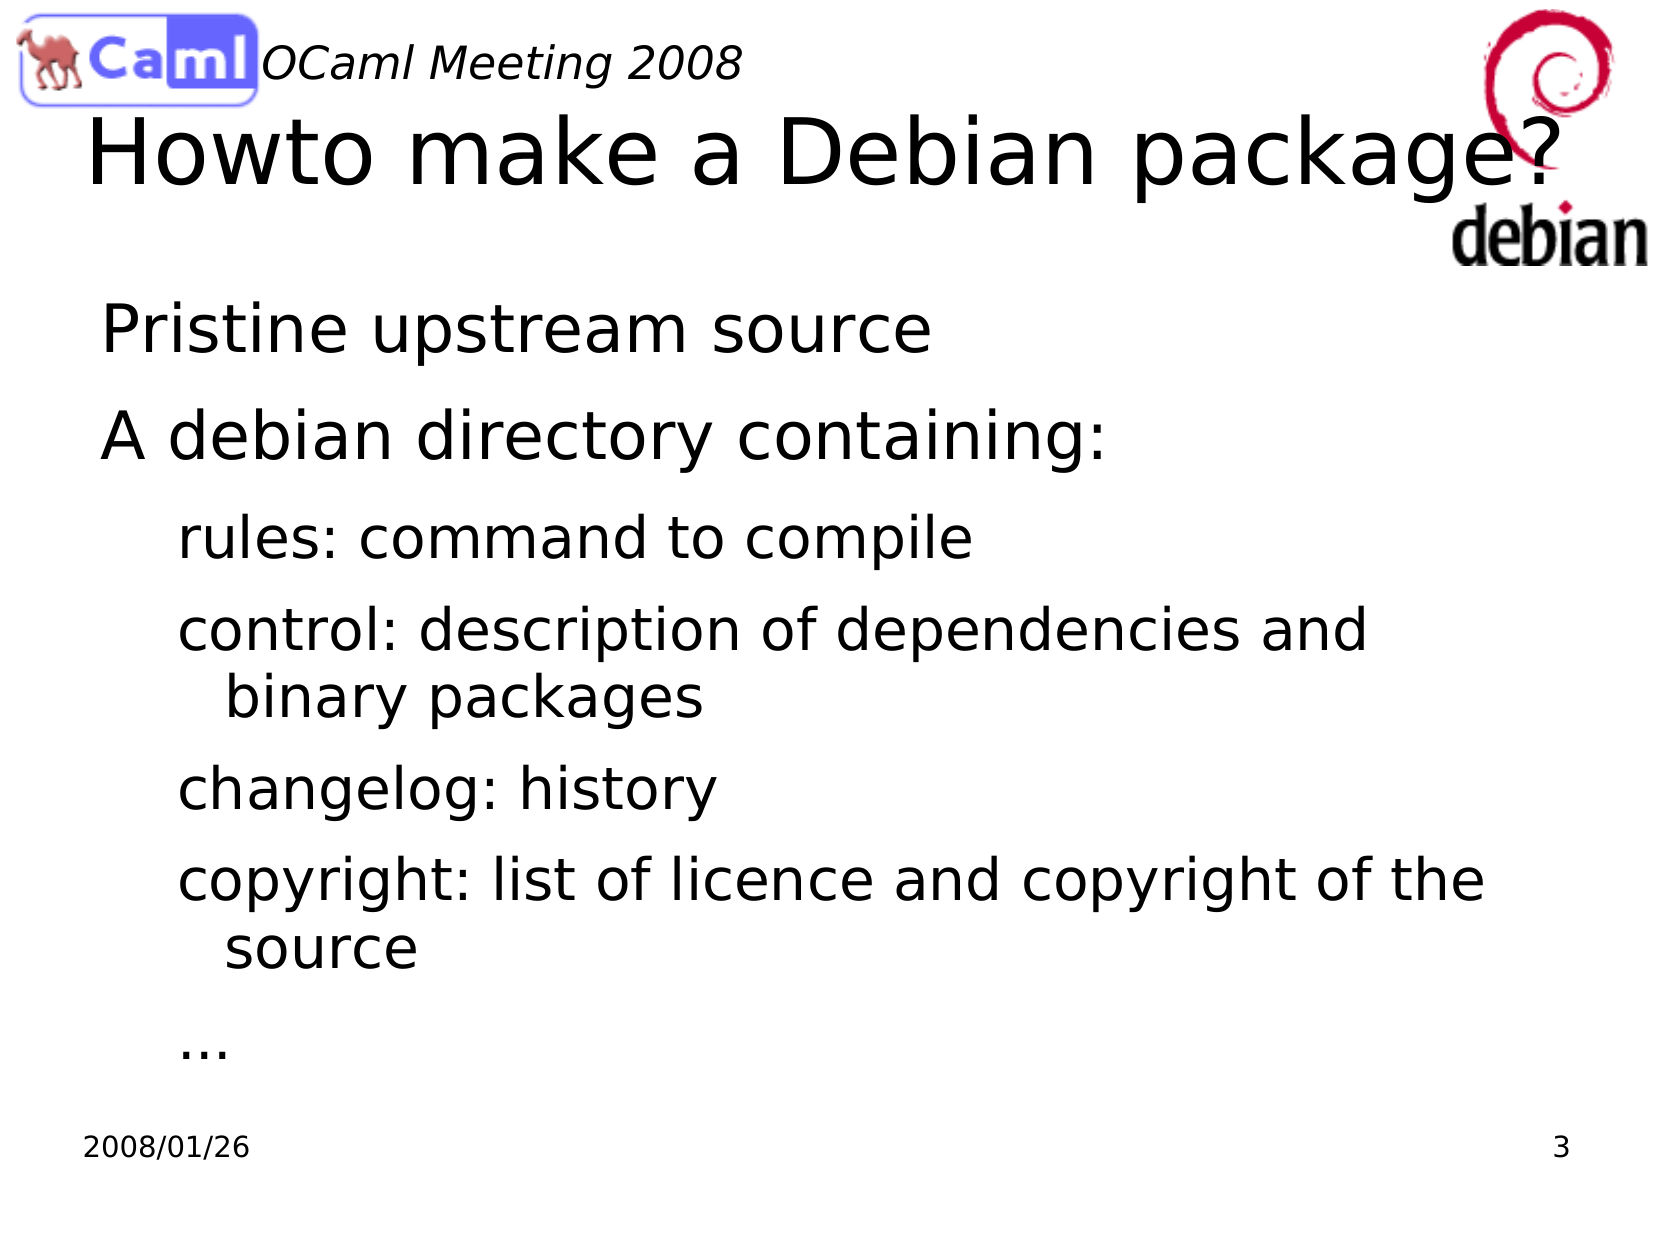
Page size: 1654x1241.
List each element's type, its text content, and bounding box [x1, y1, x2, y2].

list Pristine upstream source A debian directory containing: rules: command to compile control: description of dependencies and binary packages changelog: history copyright: list of licence and copyright of the source ... [82, 290, 1571, 1094]
picture [1445, 9, 1654, 266]
picture [13, 3, 266, 119]
title Howto make a Debian package? [82, 56, 1571, 250]
